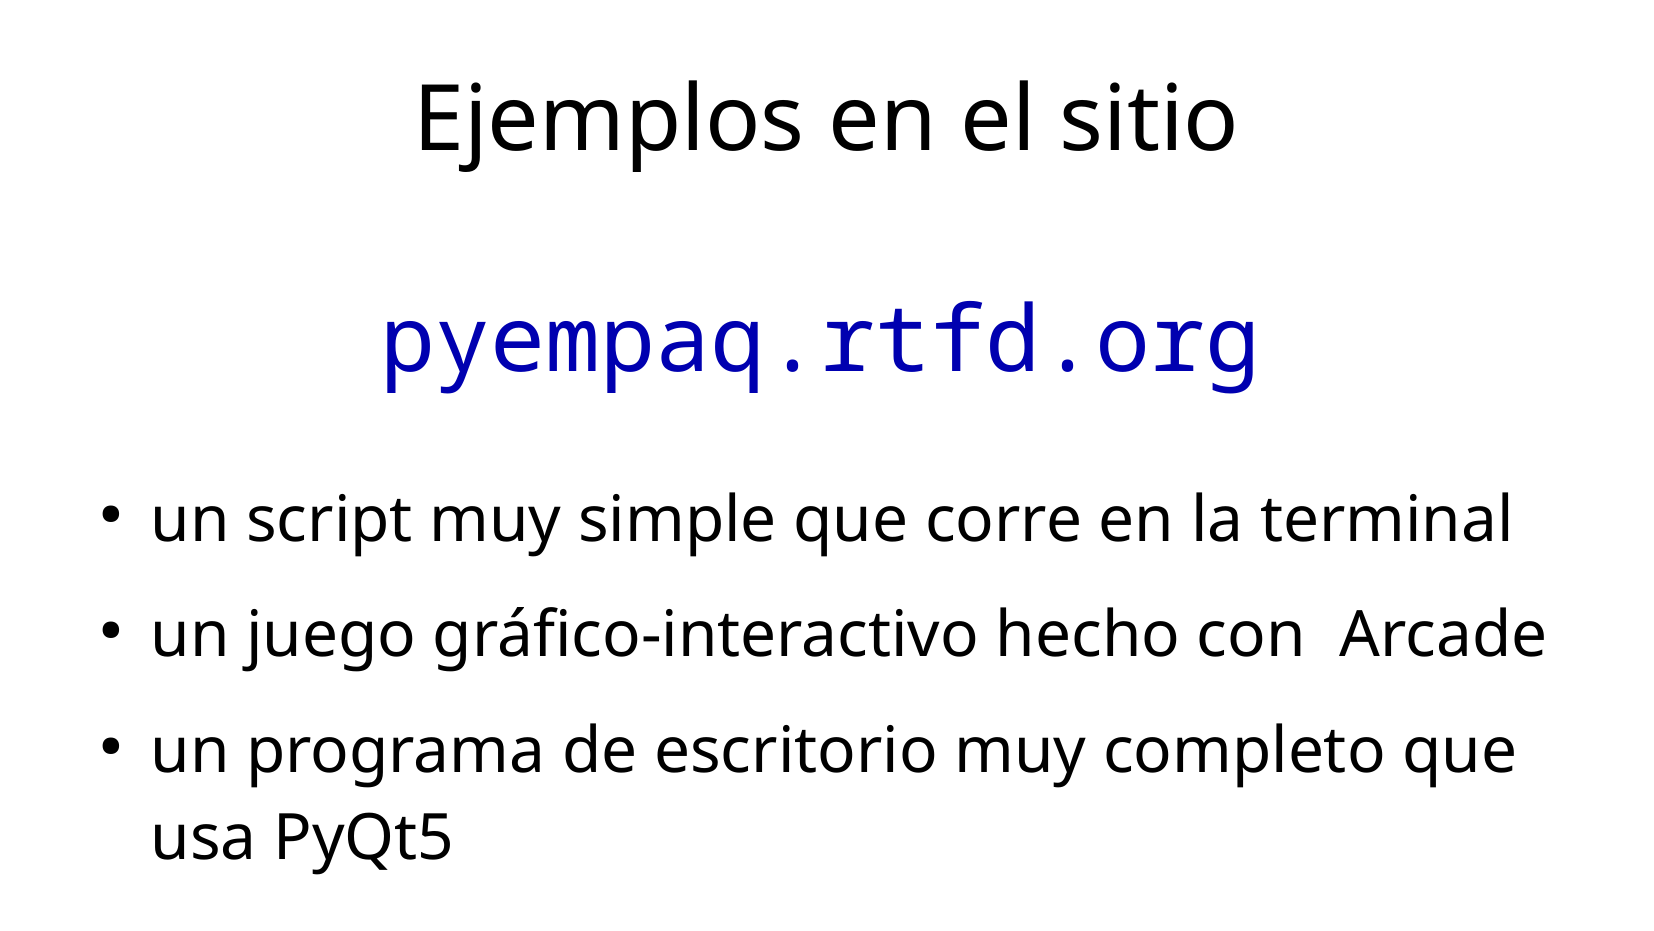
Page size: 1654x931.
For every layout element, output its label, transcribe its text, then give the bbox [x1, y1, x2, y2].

list un script muy simple que corre en la terminal un juego gráfico-interactivo hecho con Arcade un programa de escritorio muy completo que usa PyQt5 [82, 472, 1571, 886]
title pyempaq.rtfd.org [76, 258, 1565, 414]
title Ejemplos en el sitio [82, 37, 1571, 193]
